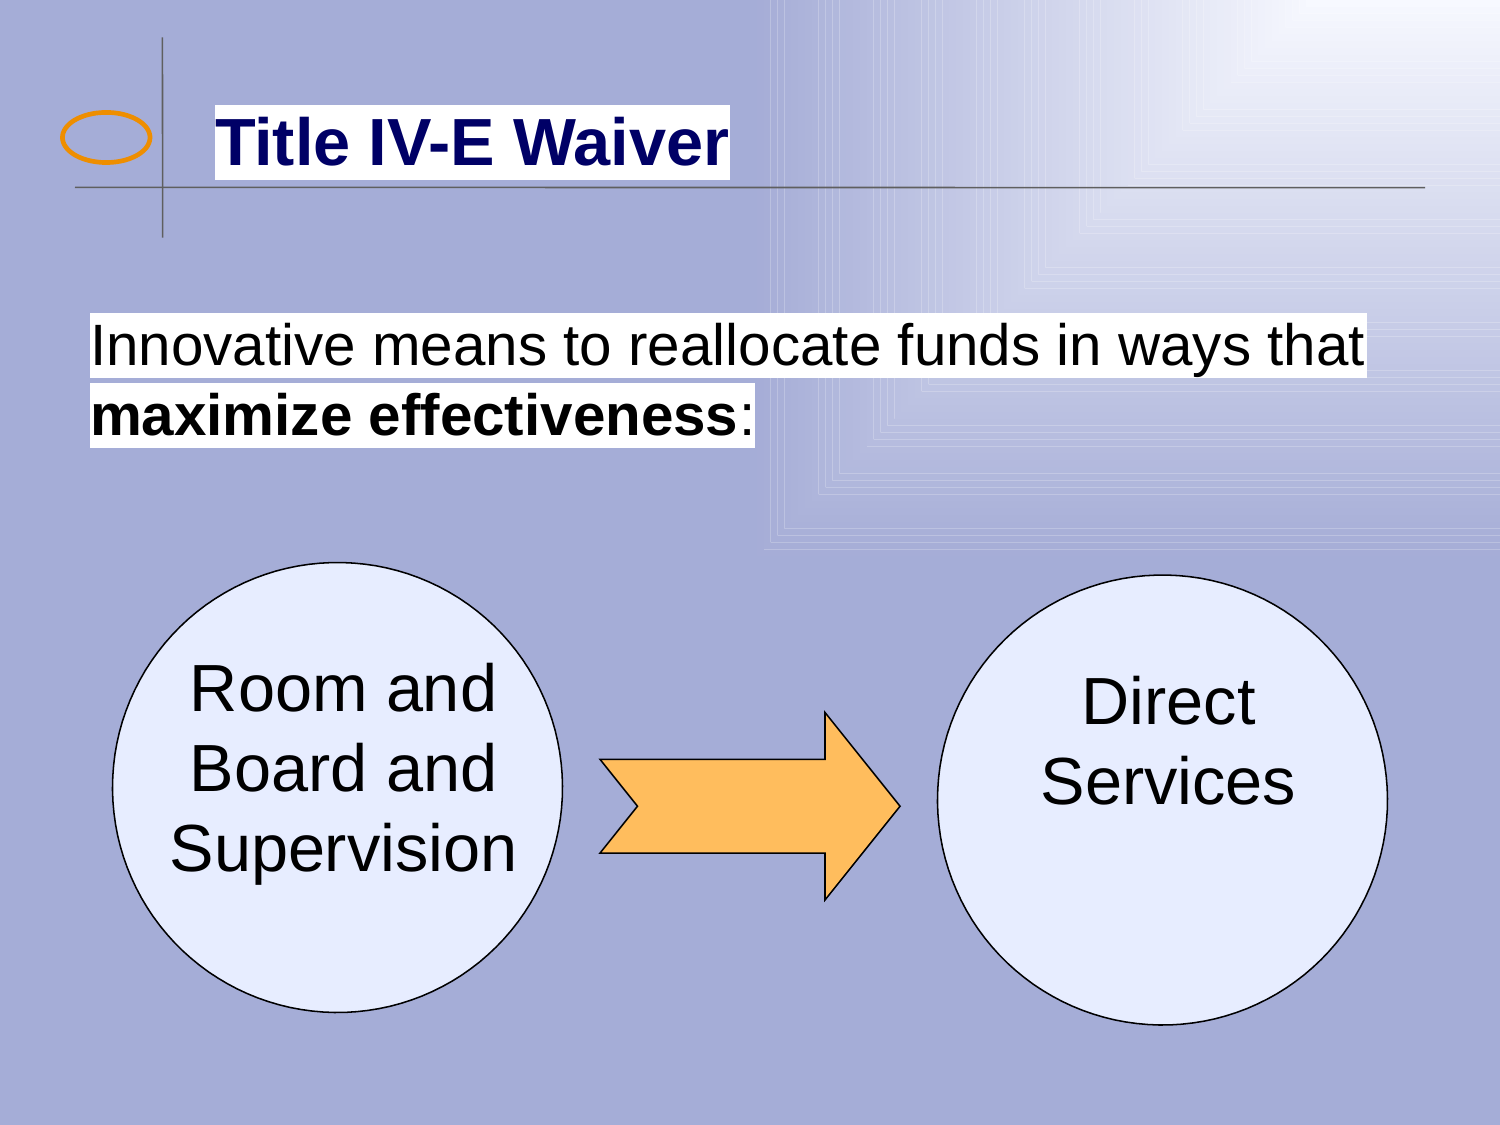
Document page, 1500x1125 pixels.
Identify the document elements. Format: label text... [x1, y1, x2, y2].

text_box [112, 663, 537, 1013]
text_box [600, 712, 901, 901]
title Title IV-E Waiver [200, 45, 1426, 233]
text_box Direct Services [975, 650, 1363, 826]
text_box Room and Board and Supervision [150, 637, 538, 893]
text_box [538, 685, 563, 890]
text_box [994, 575, 1331, 650]
list Innovative means to reallocate funds in ways that maximize effectiveness: [75, 299, 1426, 1005]
text_box [937, 675, 1388, 1026]
text_box [170, 562, 505, 637]
